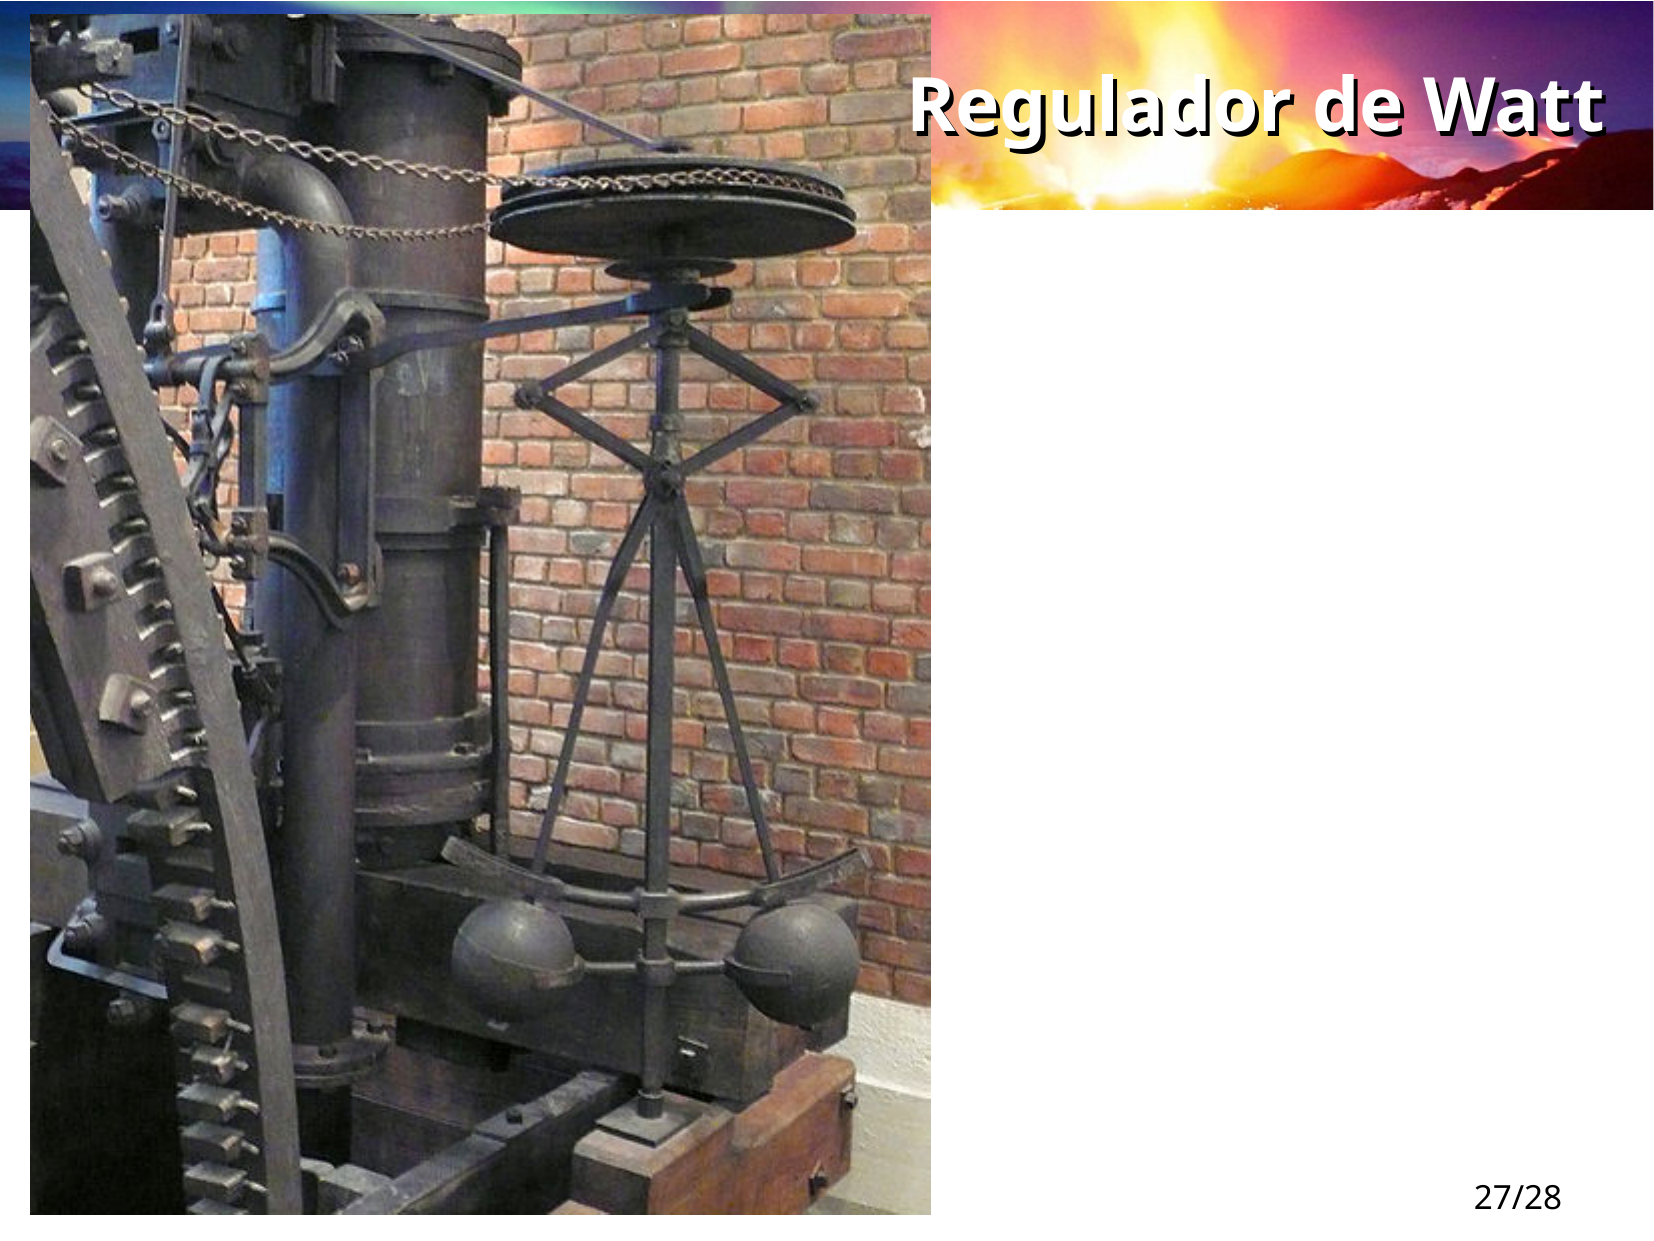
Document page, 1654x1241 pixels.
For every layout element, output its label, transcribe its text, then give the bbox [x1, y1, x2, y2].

title Regulador de Watt [45, 15, 1606, 191]
picture [0, 1, 1654, 1216]
